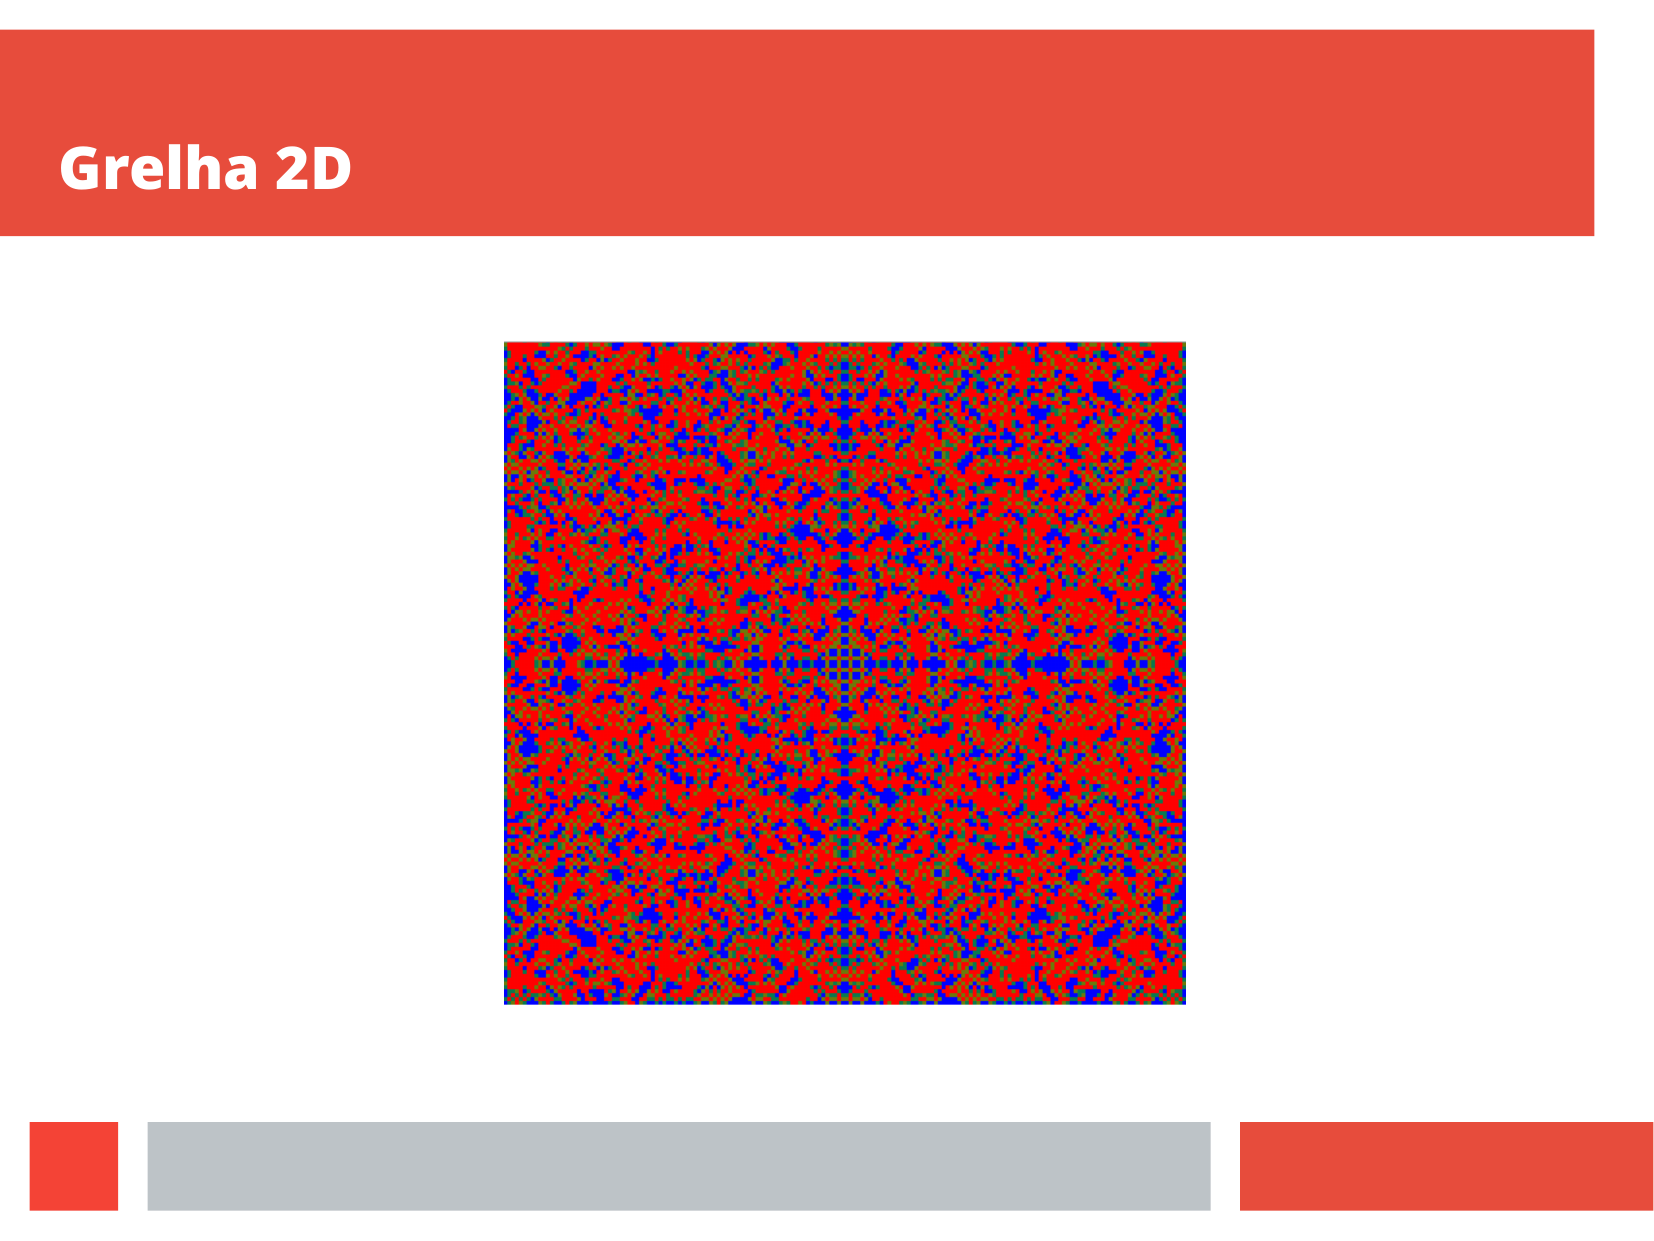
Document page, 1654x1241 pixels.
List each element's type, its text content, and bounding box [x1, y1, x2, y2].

title Grelha 2D [59, 59, 1595, 207]
picture [504, 341, 1186, 1006]
